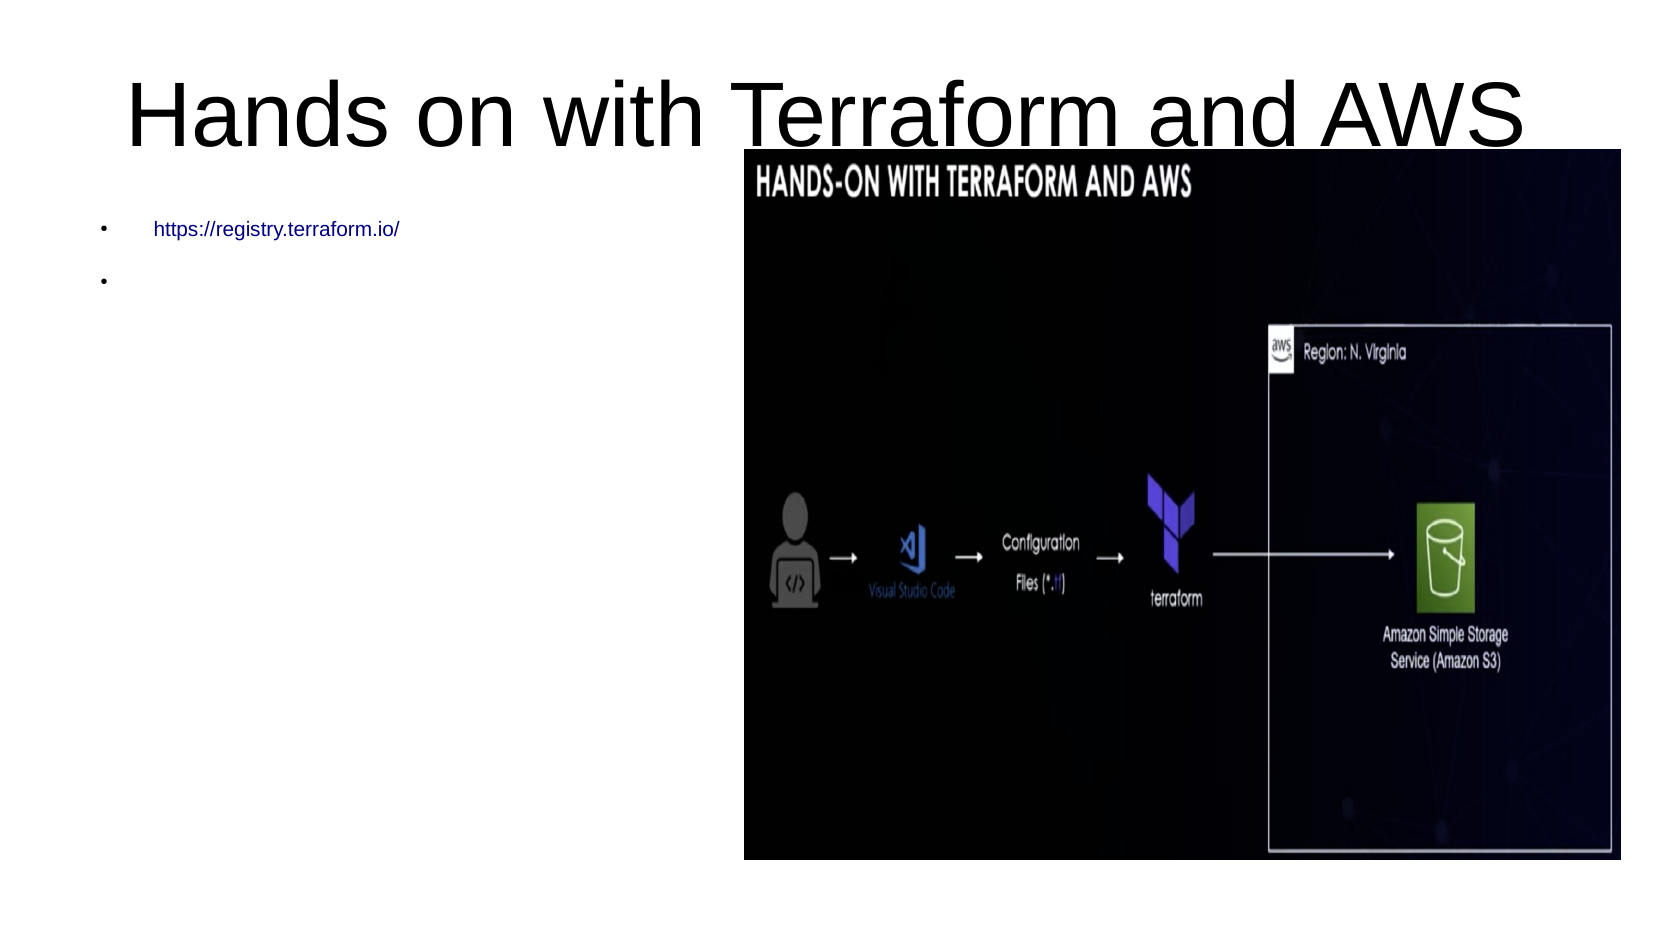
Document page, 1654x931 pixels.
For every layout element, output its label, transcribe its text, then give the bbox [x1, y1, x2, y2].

list https://registry.terraform.io/ [82, 217, 744, 758]
title Hands on with Terraform and AWS [82, 37, 1571, 193]
picture [744, 149, 1621, 860]
